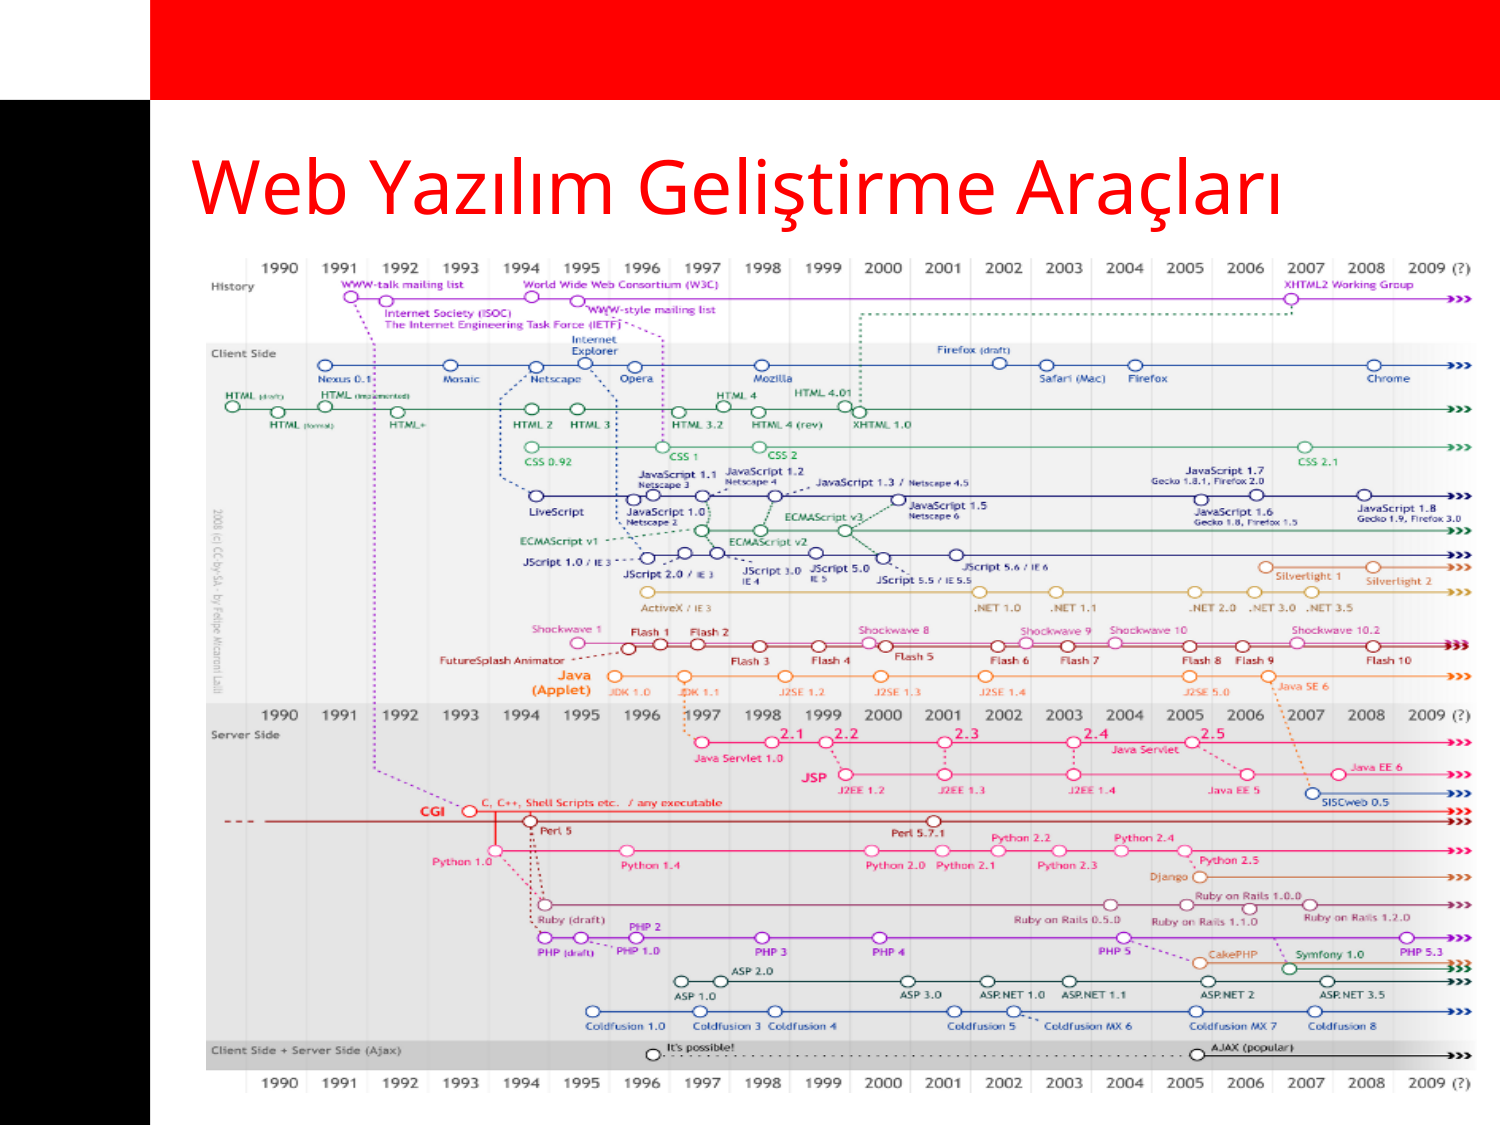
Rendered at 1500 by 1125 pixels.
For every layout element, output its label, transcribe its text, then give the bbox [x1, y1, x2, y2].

title Web Yazılım Geliştirme Araçları [177, 103, 1388, 266]
picture [206, 258, 1477, 1093]
